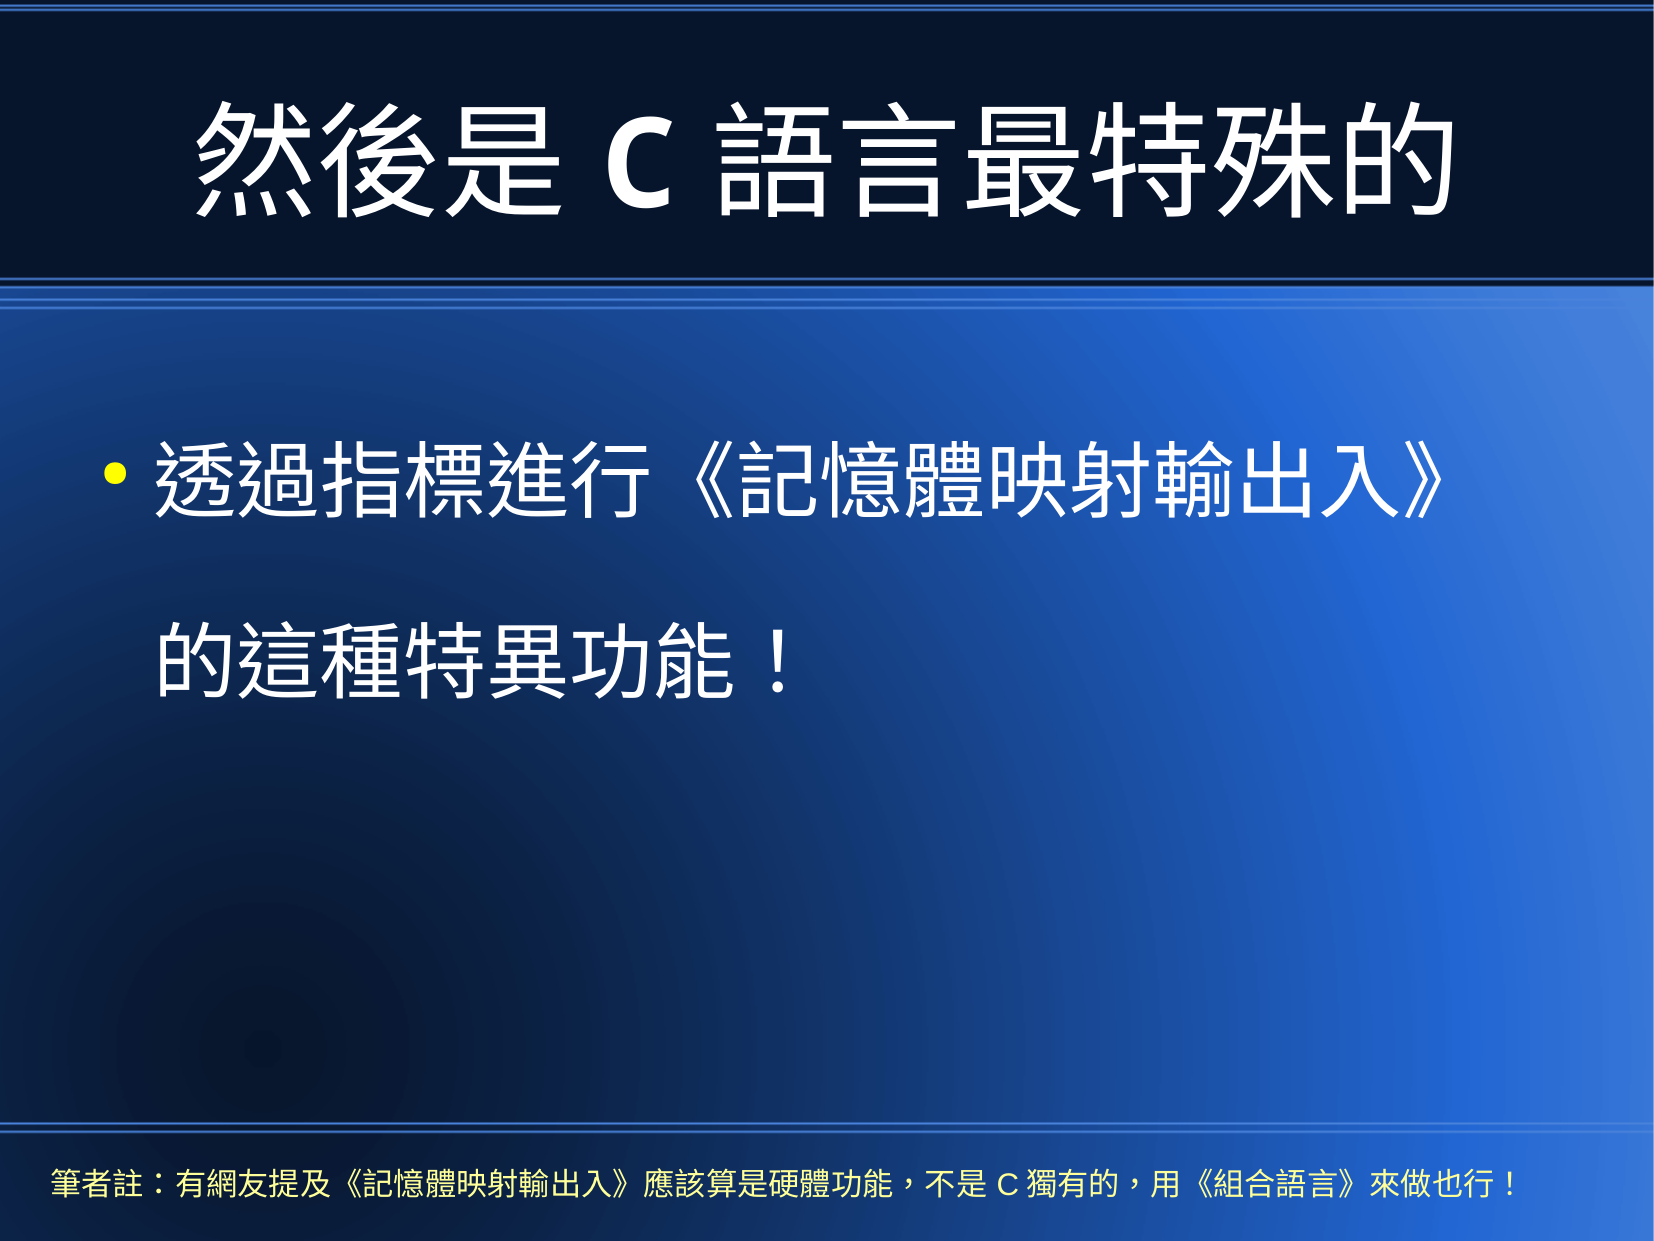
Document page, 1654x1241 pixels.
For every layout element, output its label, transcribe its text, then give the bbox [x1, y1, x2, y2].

picture [0, 0, 1654, 1241]
list 透過指標進行《記憶體映射輸出入》 的這種特異功能！ [82, 355, 1571, 1241]
title 然後是C語言最特殊的 [82, 49, 1571, 257]
text_box 筆者註：有網友提及《記憶體映射輸出入》應該算是硬體功能，不是C獨有的，用《組合語言》來做也行！ [35, 1151, 1540, 1206]
